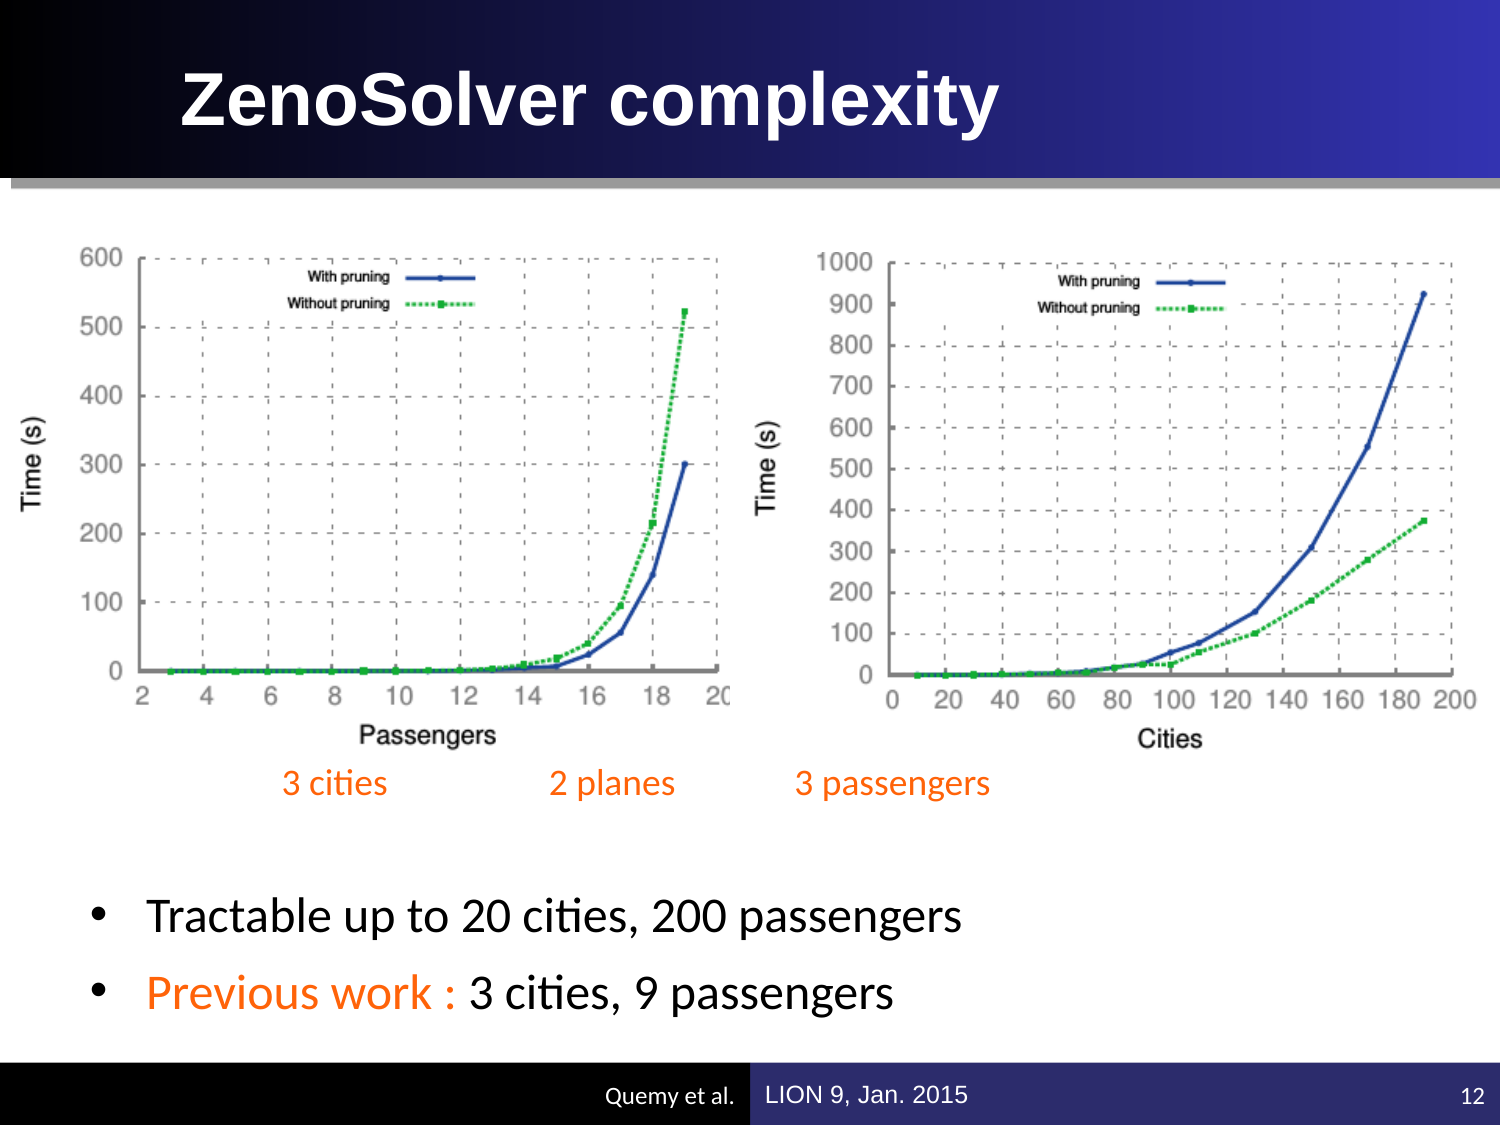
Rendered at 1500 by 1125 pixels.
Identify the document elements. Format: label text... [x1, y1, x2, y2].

text_box ZenoSolver complexity [165, 43, 1404, 148]
list 3 cities 2 planes 3 passengers [23, 750, 1406, 881]
picture [10, 238, 1490, 762]
list Tractable up to 20 cities, 200 passengers Previous work : 3 cities, 9 passengers [75, 875, 1426, 1069]
